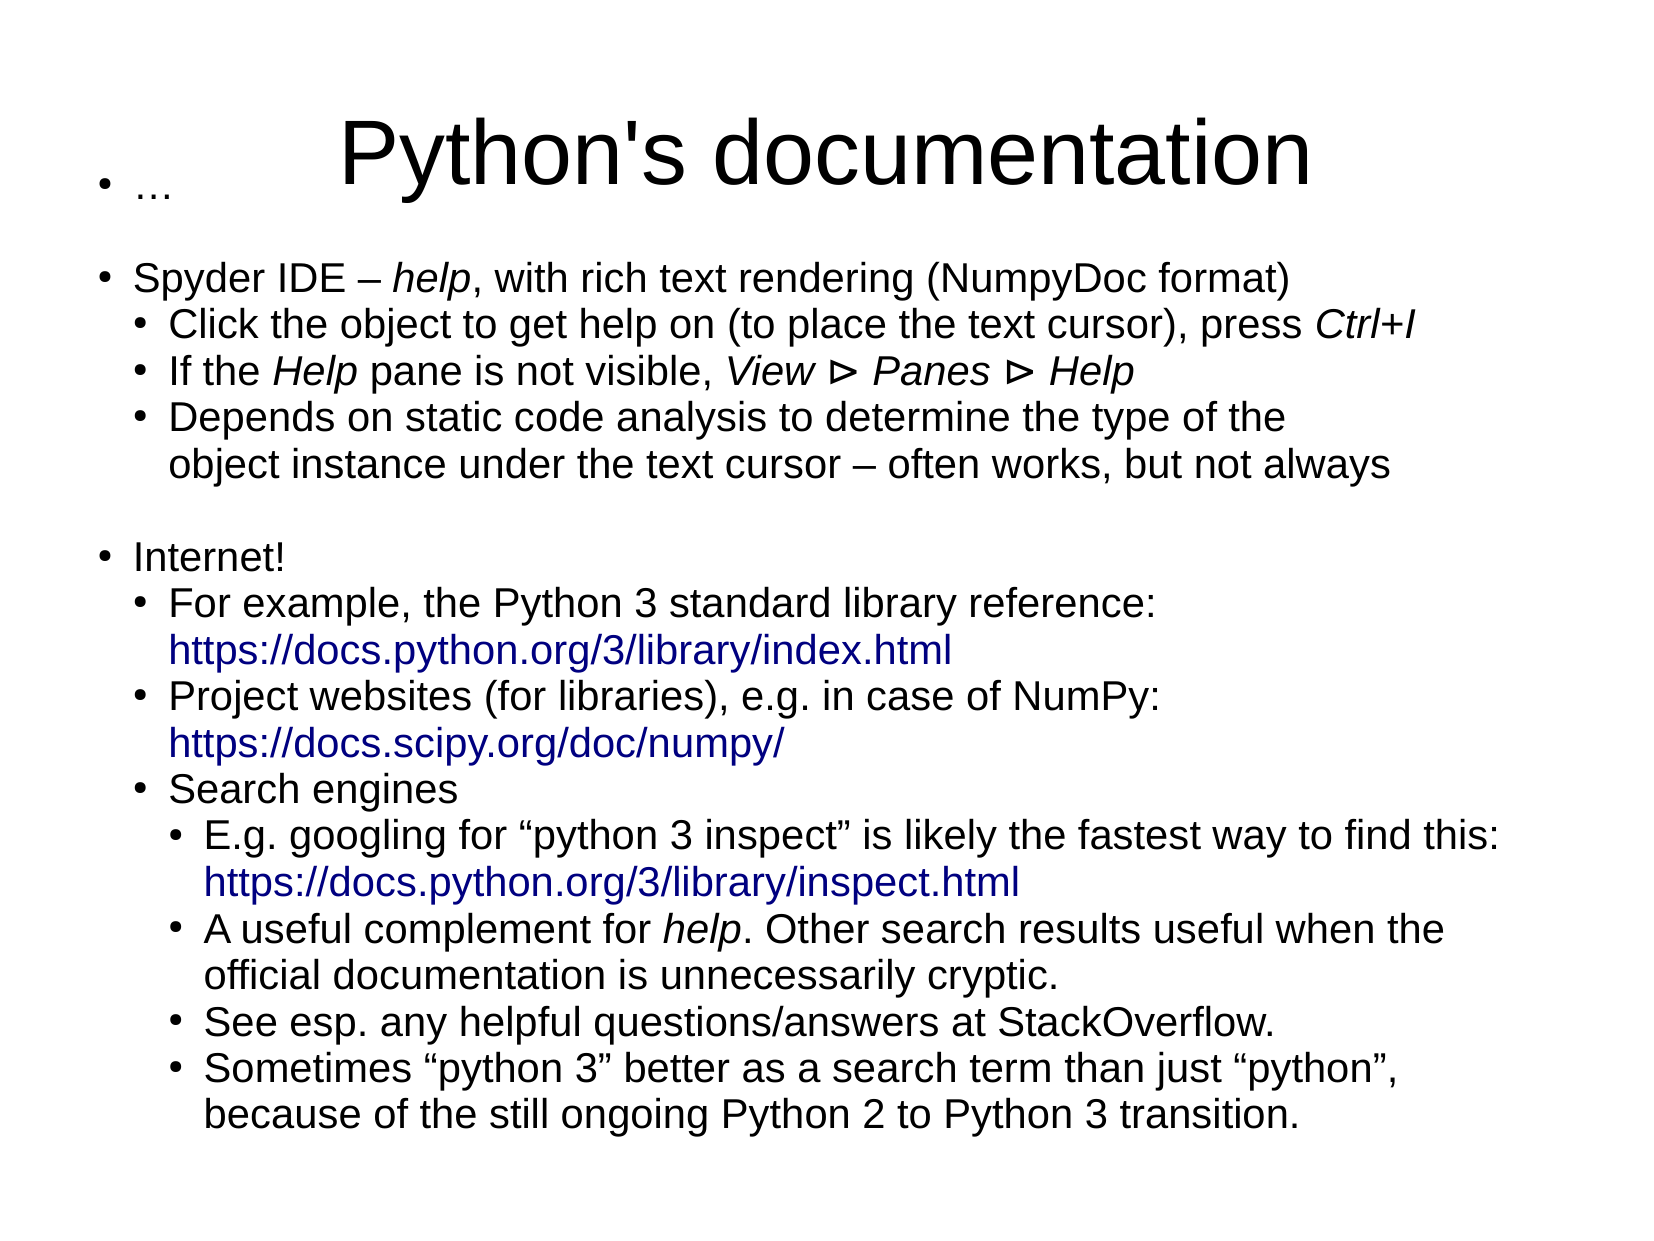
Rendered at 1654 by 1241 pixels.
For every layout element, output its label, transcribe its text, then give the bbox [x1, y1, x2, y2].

title Python's documentation [82, 49, 1571, 257]
text_box … Spyder IDE – help, with rich text rendering (NumpyDoc format) Click the object to get help on (to place the text cursor), press Ctrl+I If the Help pane is not visible, View ⊳ Panes ⊳ Help Depends on static code analysis to determine the type of the object instance under the text cursor – often works, but not always Internet! For example, the Python 3 standard library reference: https://docs.python.org/3/library/index.html Project websites (for libraries), e.g. in case of NumPy: https://docs.scipy.org/doc/numpy/ Search engines E.g. googling for “python 3 inspect” is likely the fastest way to find this: https://docs.python.org/3/library/inspect.html A useful complement for help. Other search results useful when the official documentation is unnecessarily cryptic. See esp. any helpful questions/answers at StackOverflow. Sometimes “python 3” better as a search term than just “python”, because of the still ongoing Python 2 to Python 3 transition. [82, 154, 1561, 1157]
